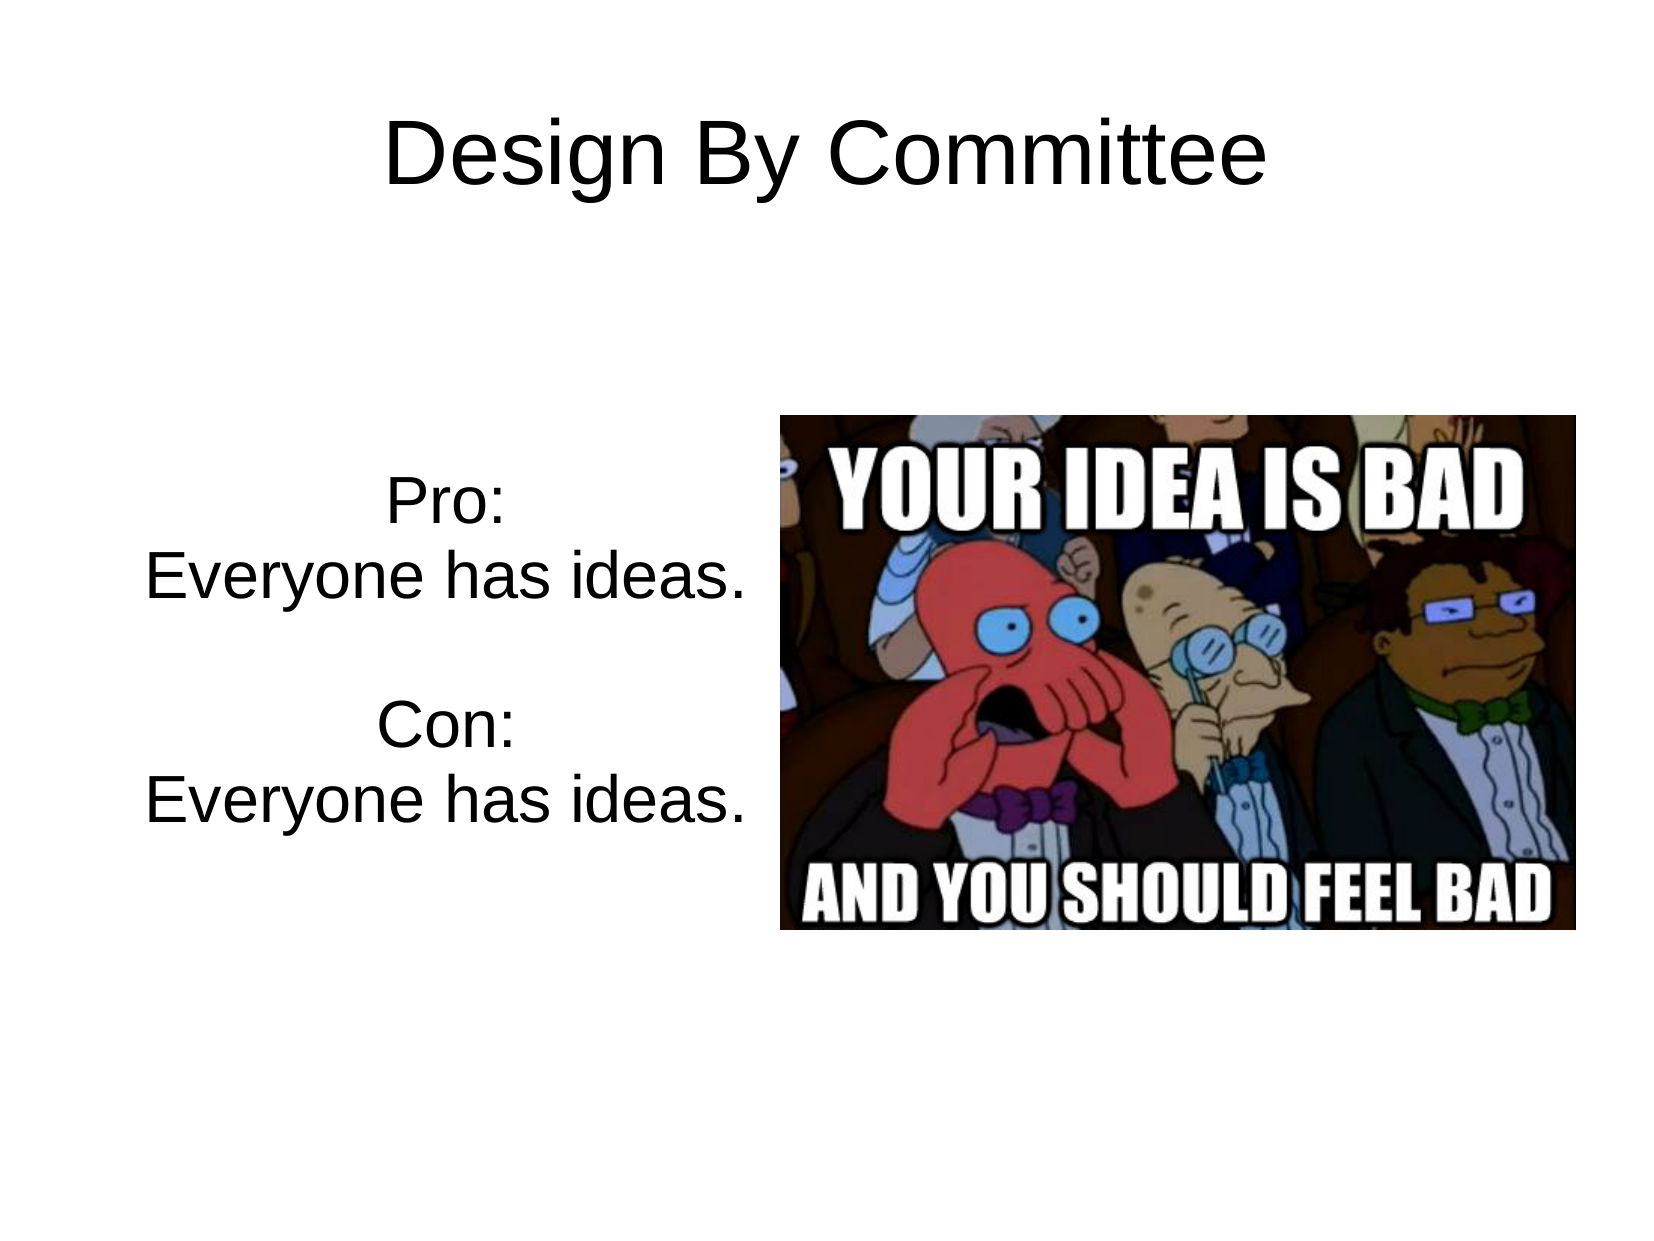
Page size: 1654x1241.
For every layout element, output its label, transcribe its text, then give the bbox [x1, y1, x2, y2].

subtitle Pro: Everyone has ideas. Con: Everyone has ideas. [82, 290, 811, 1010]
picture [780, 415, 1576, 931]
title Design By Committee [82, 49, 1571, 257]
